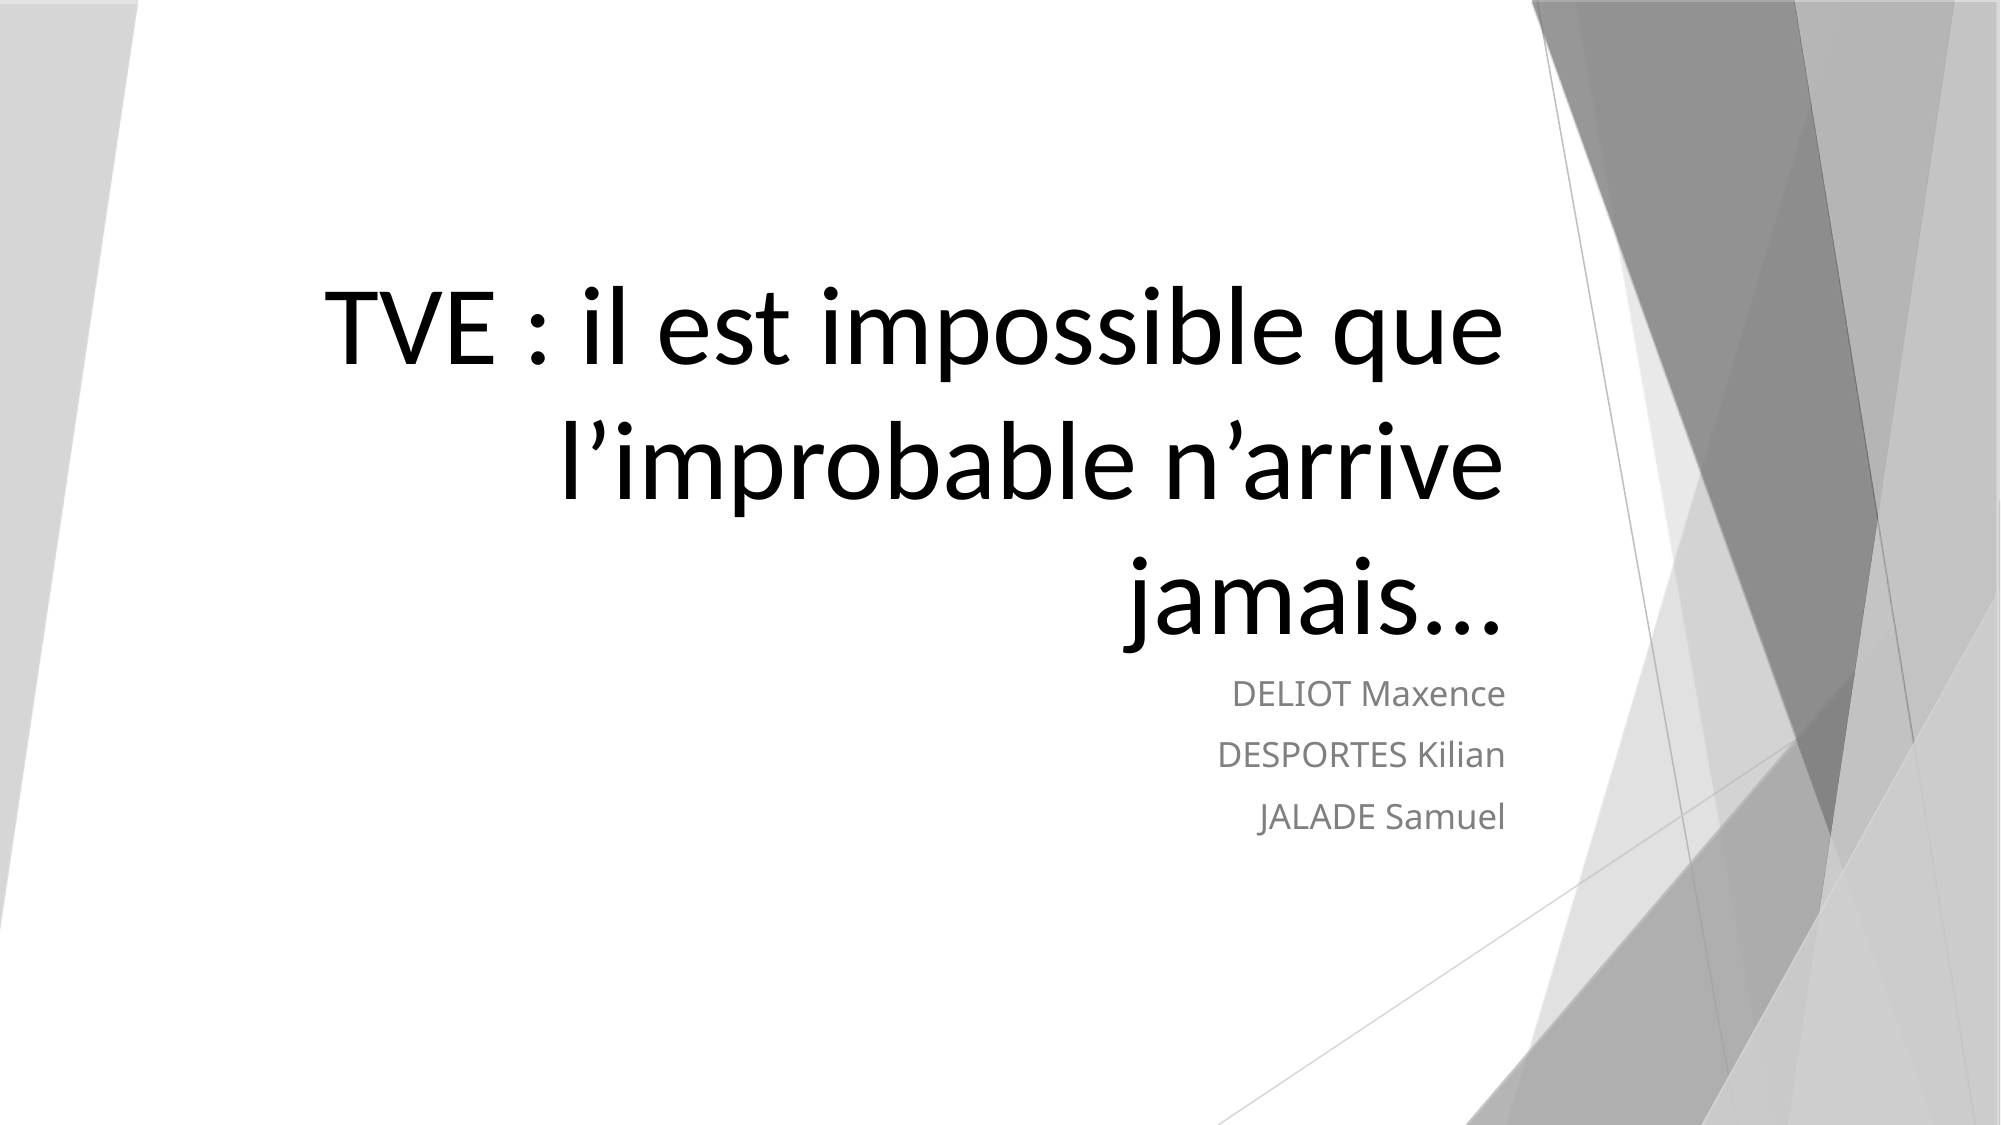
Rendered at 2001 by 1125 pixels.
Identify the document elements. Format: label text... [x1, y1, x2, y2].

subtitle DELIOT Maxence DESPORTES Kilian JALADE Samuel [247, 664, 1522, 845]
title TVE : il est impossible que l’improbable n’arrive jamais... [247, 394, 1522, 664]
